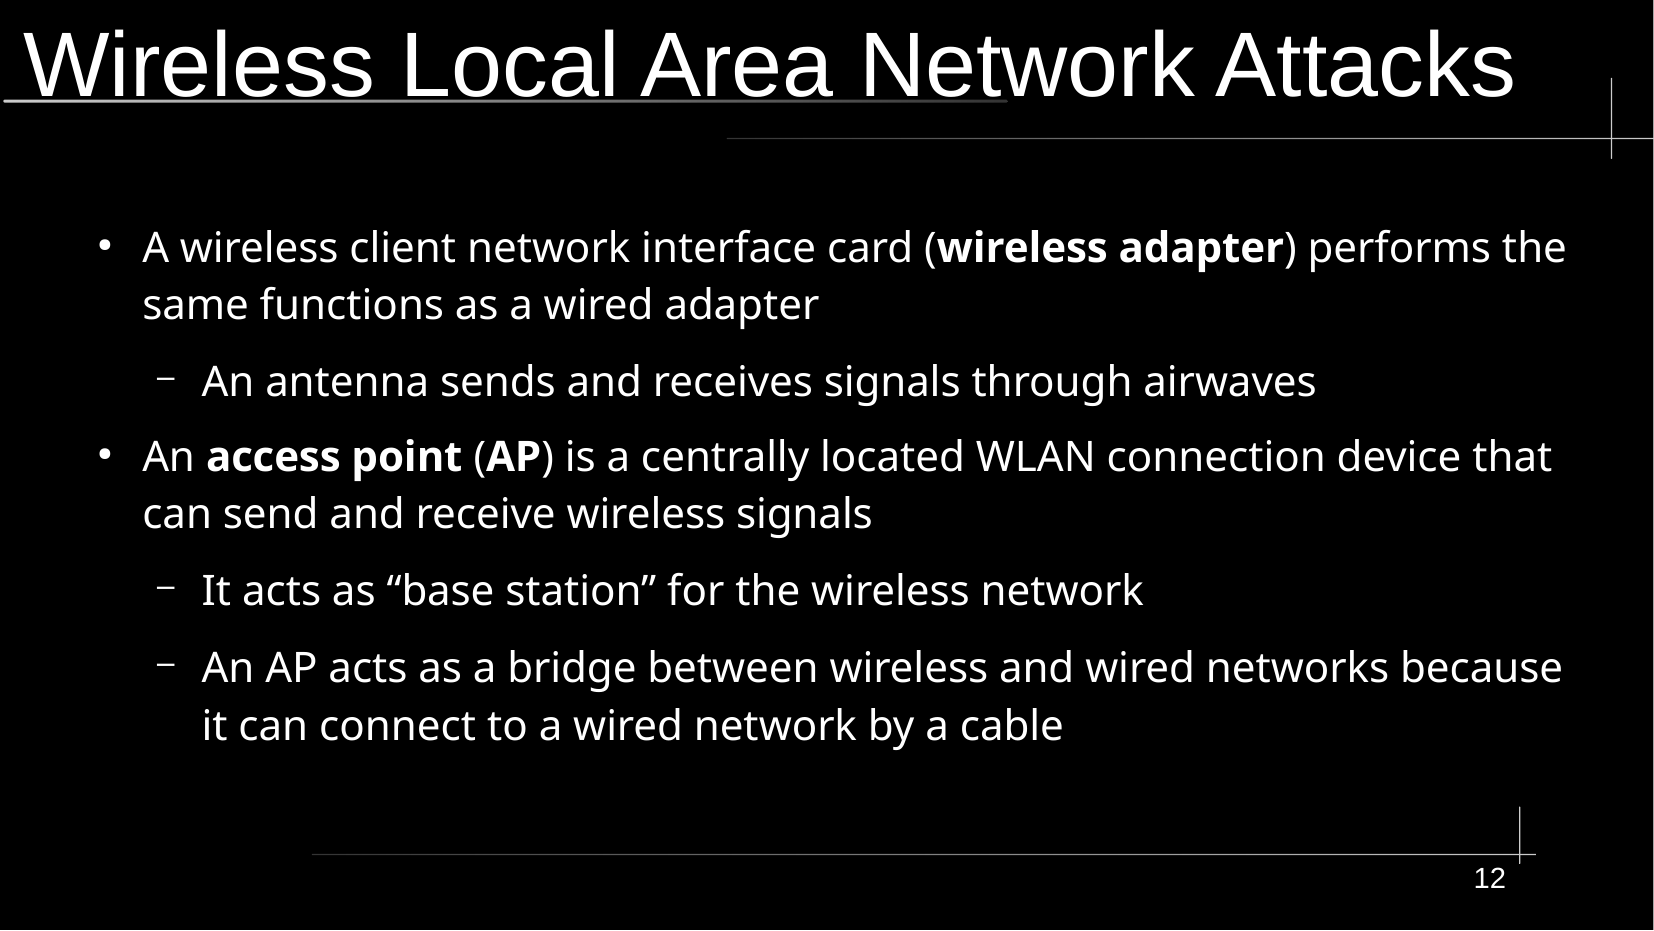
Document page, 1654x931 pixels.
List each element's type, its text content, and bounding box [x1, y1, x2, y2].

list A wireless client network interface card (wireless adapter) performs the same functions as a wired adapter An antenna sends and receives signals through airwaves An access point (AP) is a centrally located WLAN connection device that can send and receive wireless signals It acts as “base station” for the wireless network An AP acts as a bridge between wireless and wired networks because it can connect to a wired network by a cable [82, 217, 1571, 758]
title Wireless Local Area Network Attacks [23, 11, 1589, 119]
